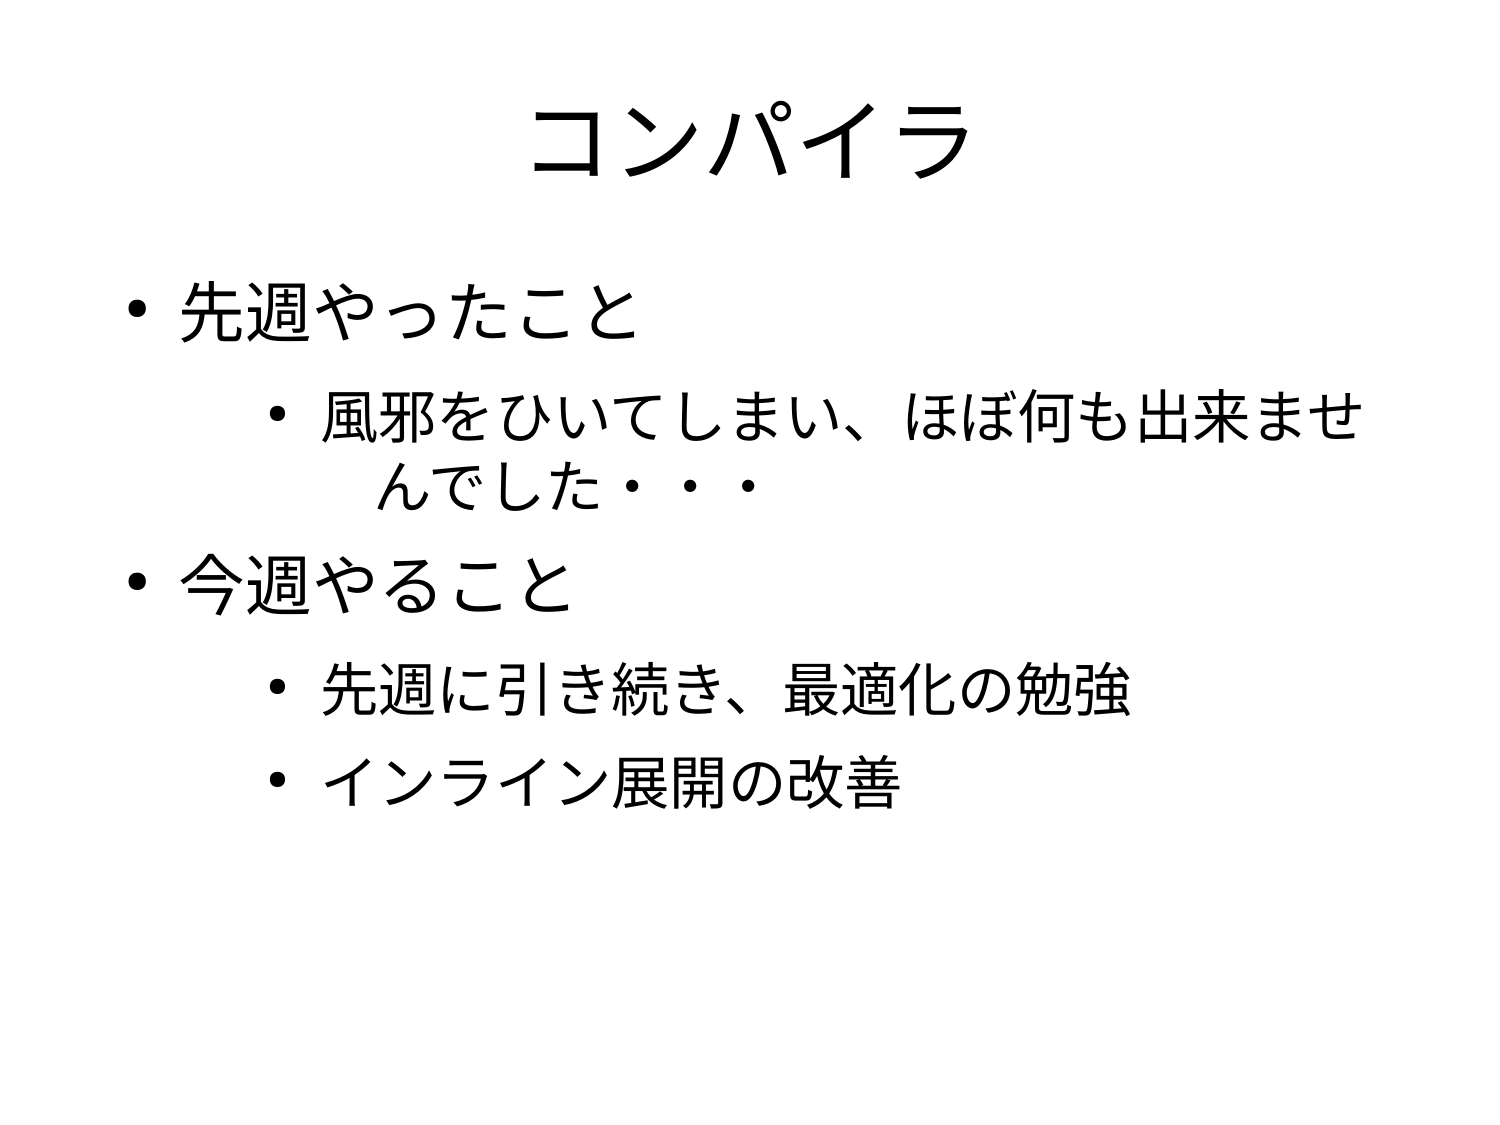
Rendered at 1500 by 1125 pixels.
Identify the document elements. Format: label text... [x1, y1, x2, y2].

list 先週やったこと 風邪をひいてしまい、ほぼ何も出来ませんでした・・・ 今週やること 先週に引き続き、最適化の勉強 インライン展開の改善 [75, 263, 1425, 1006]
title コンパイラ [75, 45, 1426, 233]
